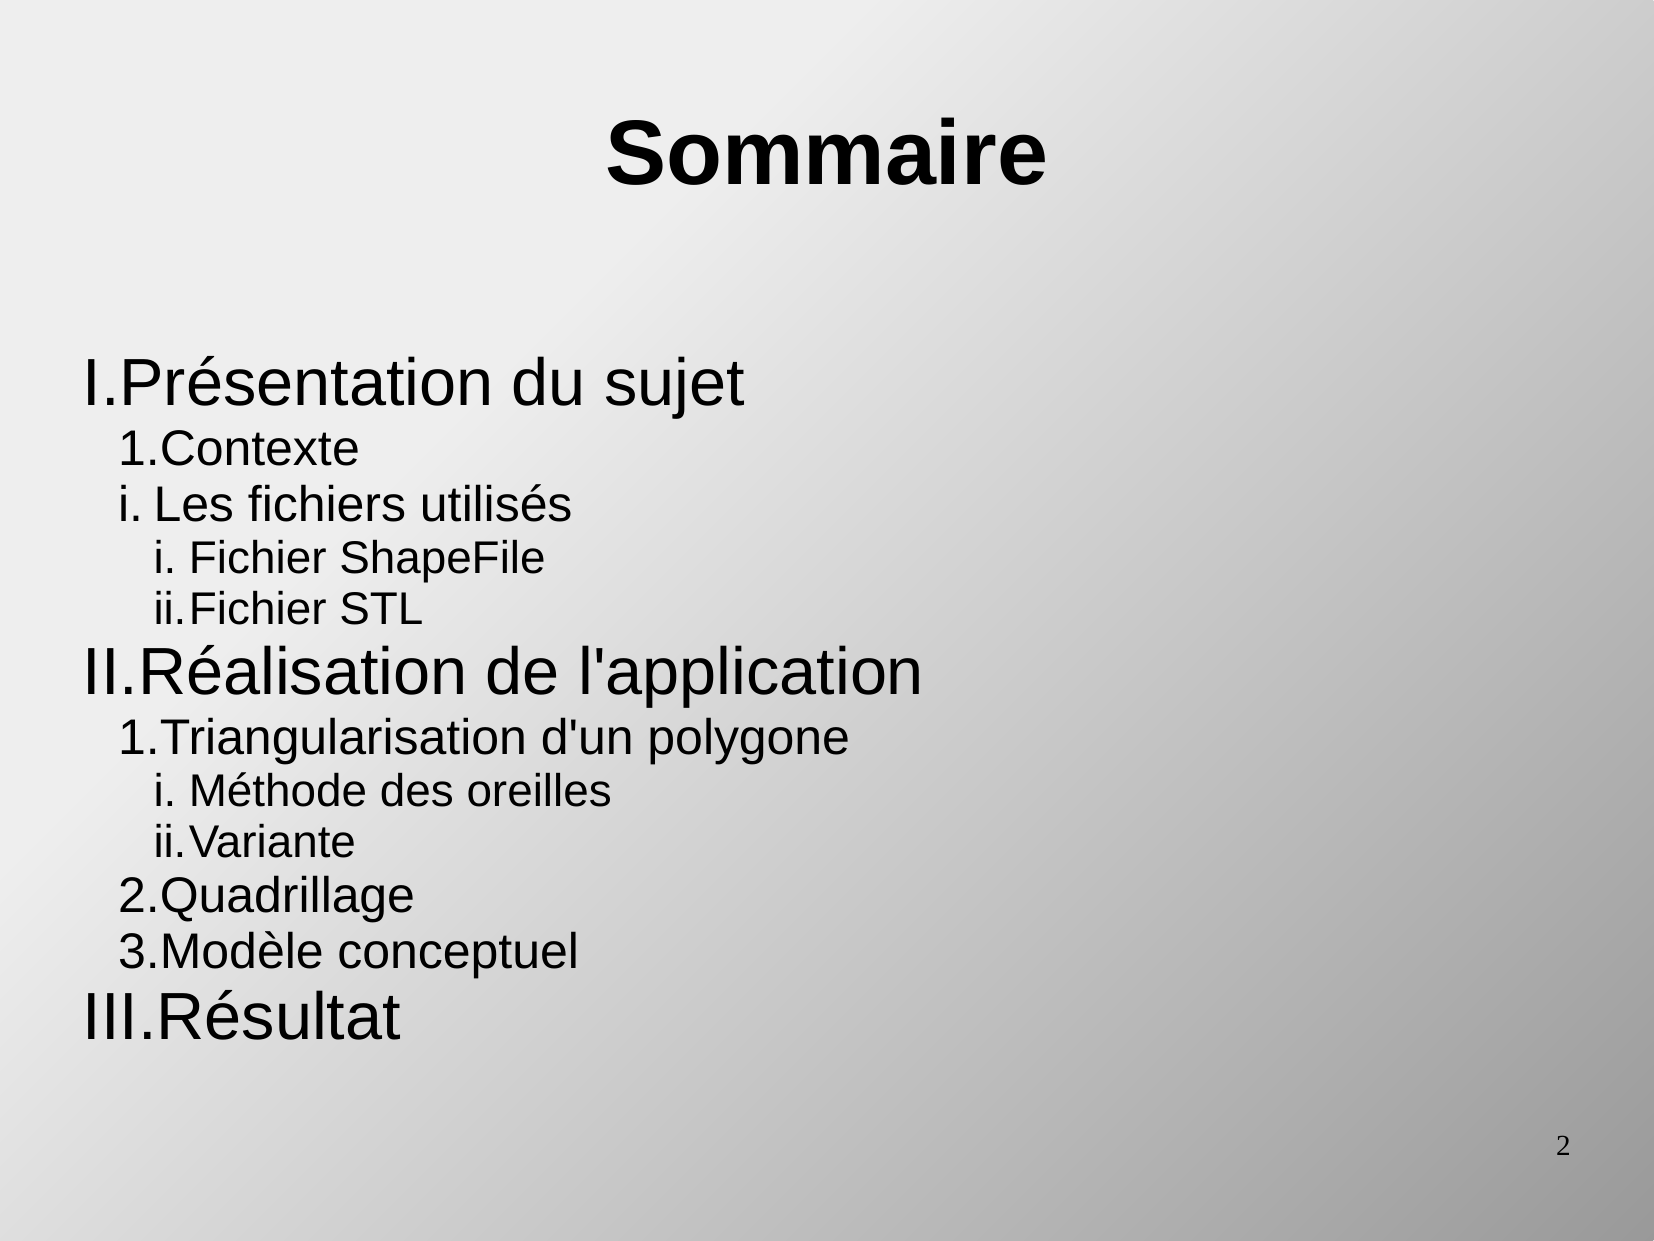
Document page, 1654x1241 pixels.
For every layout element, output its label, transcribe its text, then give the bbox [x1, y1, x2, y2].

title Sommaire [82, 49, 1571, 257]
subtitle Présentation du sujet Contexte Les fichiers utilisés Fichier ShapeFile Fichier STL Réalisation de l'application Triangularisation d'un polygone Méthode des oreilles Variante Quadrillage Modèle conceptuel Résultat [82, 290, 1571, 1109]
